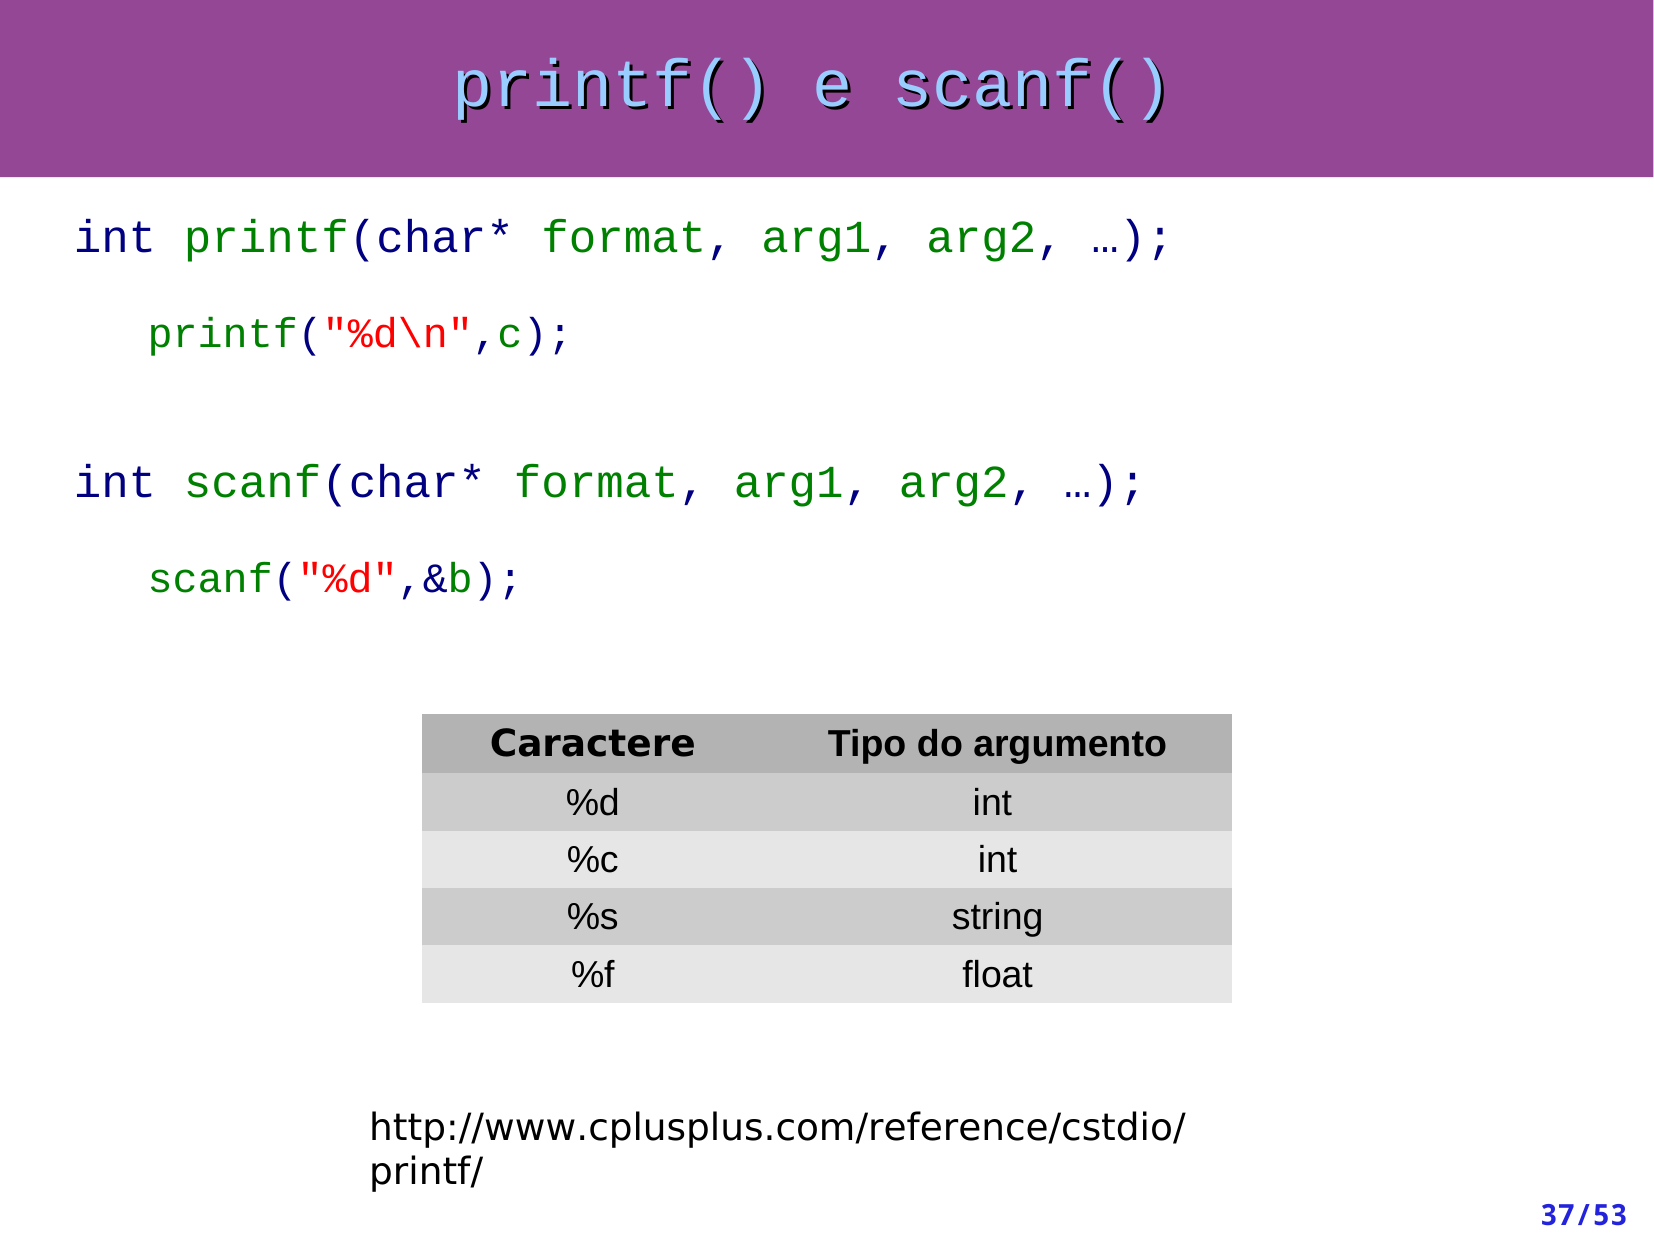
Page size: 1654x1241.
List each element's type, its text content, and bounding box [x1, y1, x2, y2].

table_cell string [764, 888, 1232, 945]
table_cell float [764, 945, 1232, 1003]
table_cell %f [422, 945, 764, 1003]
table_cell %s [422, 888, 764, 945]
text_box http://www.cplusplus.com/reference/cstdio/printf/ [354, 1098, 1311, 1158]
table_header Caractere [422, 714, 764, 773]
table_cell int [764, 773, 1232, 831]
title printf() e scanf() [82, 0, 1571, 176]
table_cell int [764, 831, 1232, 888]
table_cell %c [422, 831, 764, 888]
table_cell %d [422, 773, 764, 831]
text_box int printf(char* format, arg1, arg2, …); printf("%d\n",c); int scanf(char* format, arg1, arg2, …); scanf("%d",&b); [59, 206, 1625, 714]
table_header Tipo do argumento [764, 714, 1232, 773]
